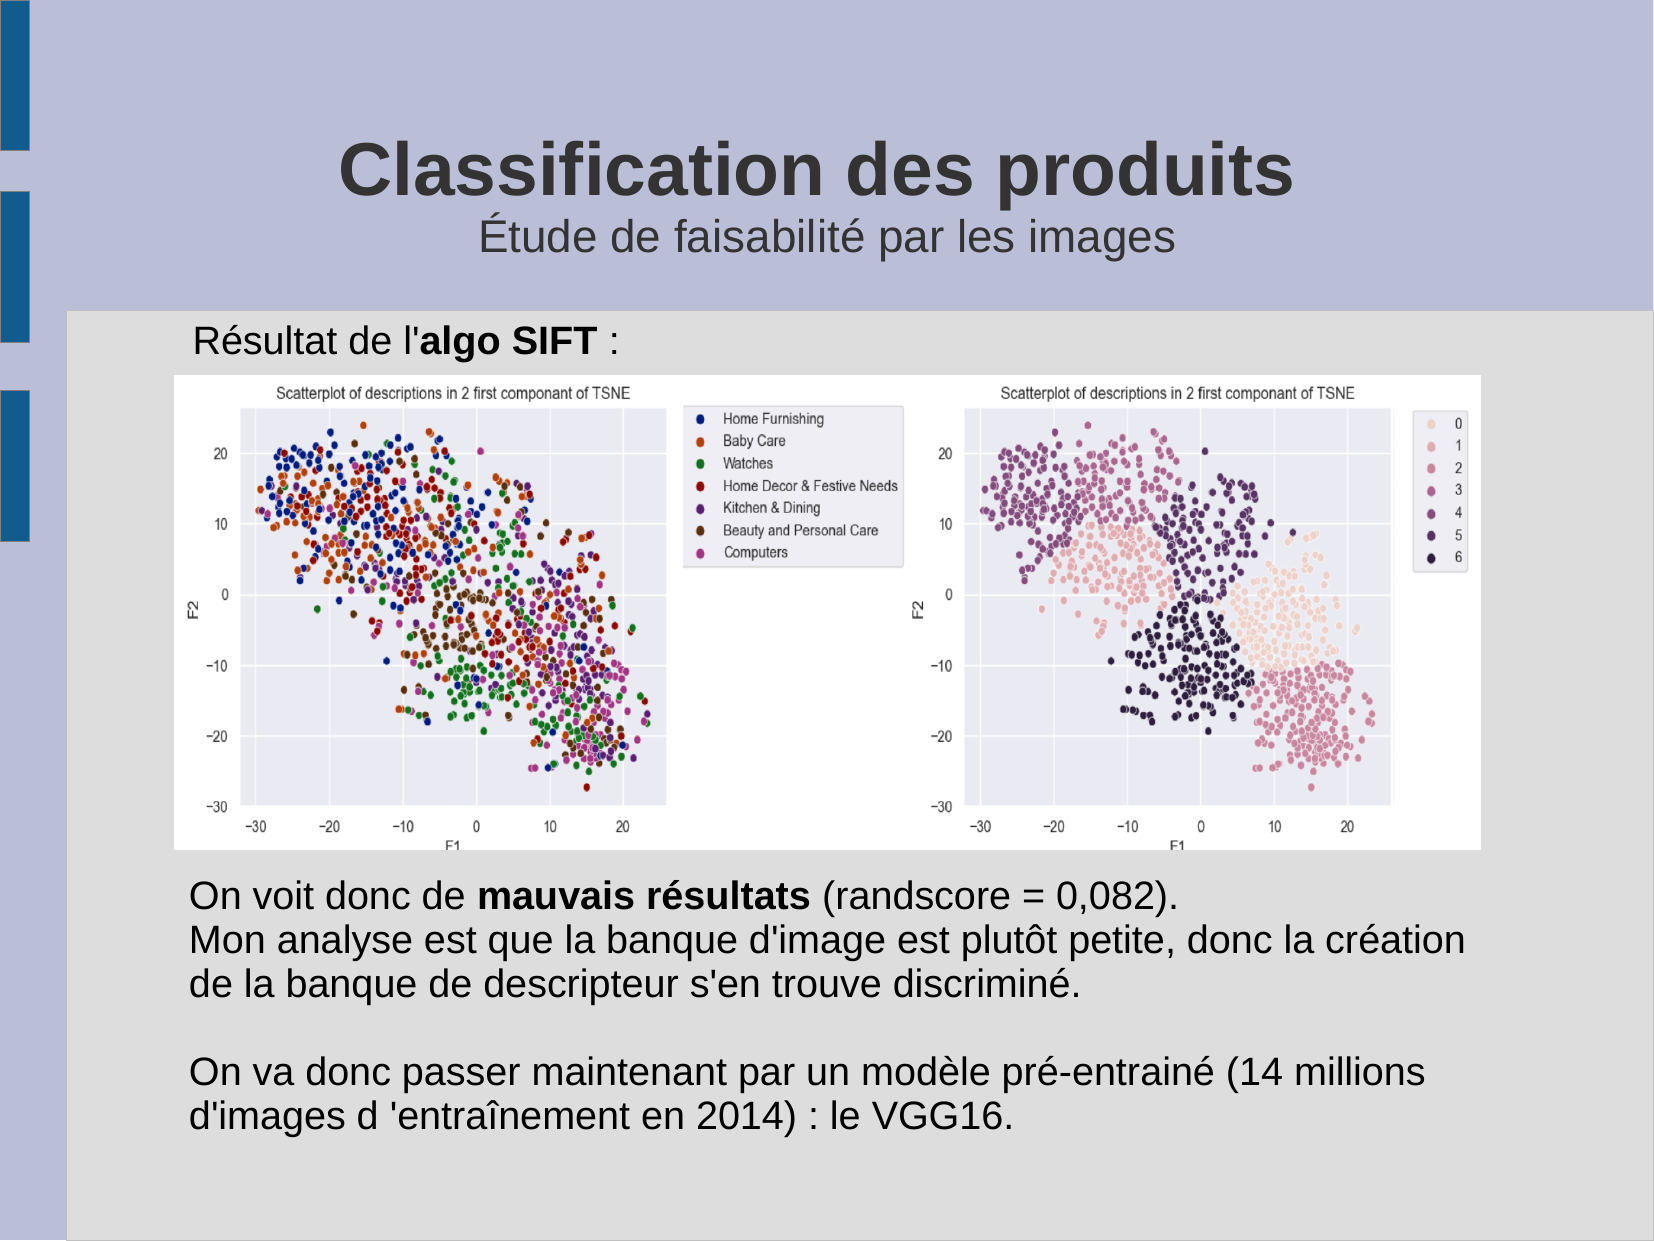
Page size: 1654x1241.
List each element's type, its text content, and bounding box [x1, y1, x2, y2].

list Résultat de l'algo SIFT : [121, 318, 1534, 1126]
picture [174, 375, 1481, 850]
text_box On voit donc de mauvais résultats (randscore = 0,082). Mon analyse est que la banque d'image est plutôt petite, donc la création de la banque de descripteur s'en trouve discriminé. On va donc passer maintenant par un modèle pré-entrainé (14 millions d'images d 'entraînement en 2014) : le VGG16. [188, 874, 1501, 1140]
title Classification des produits Étude de faisabilité par les images [121, 91, 1534, 299]
